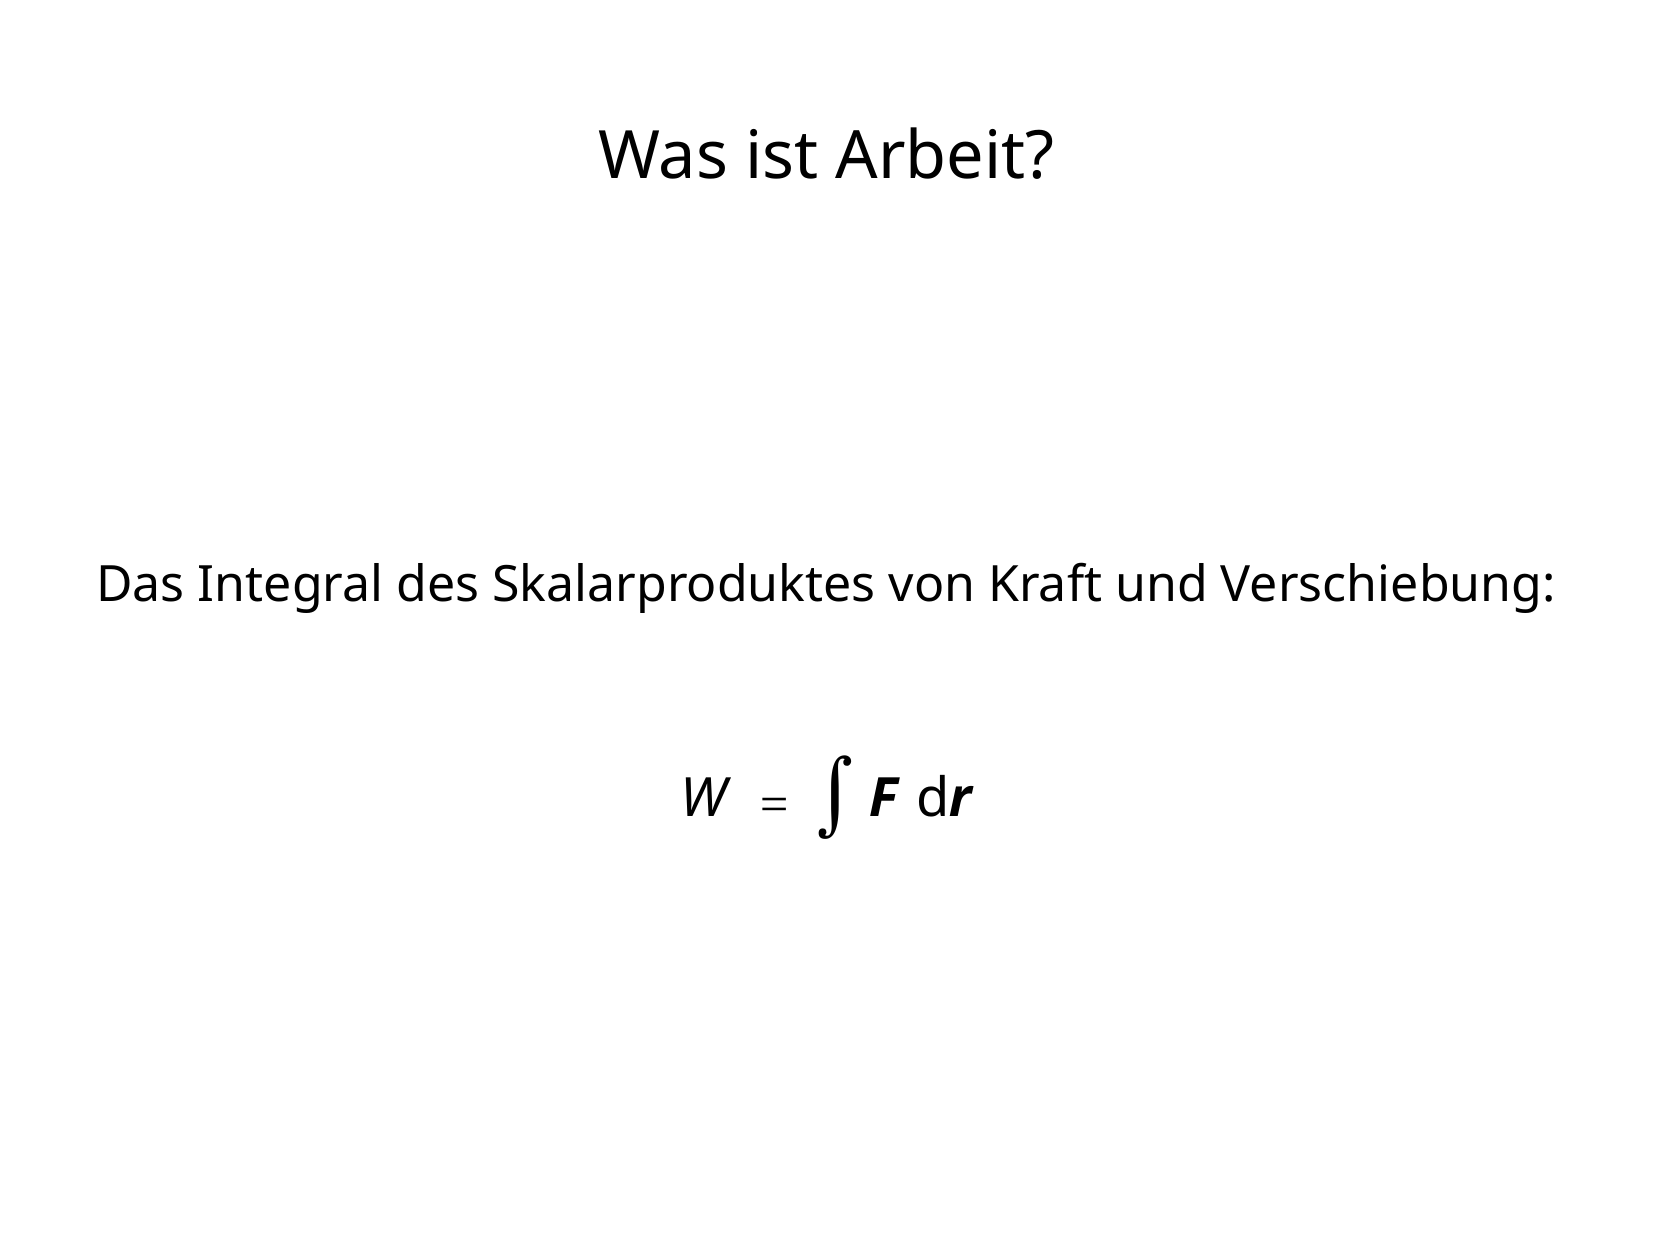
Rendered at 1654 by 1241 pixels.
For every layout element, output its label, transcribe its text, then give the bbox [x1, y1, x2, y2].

chart [673, 751, 980, 844]
title Was ist Arbeit? [82, 49, 1571, 257]
subtitle Das Integral des Skalarproduktes von Kraft und Verschiebung: [82, 290, 1571, 1010]
